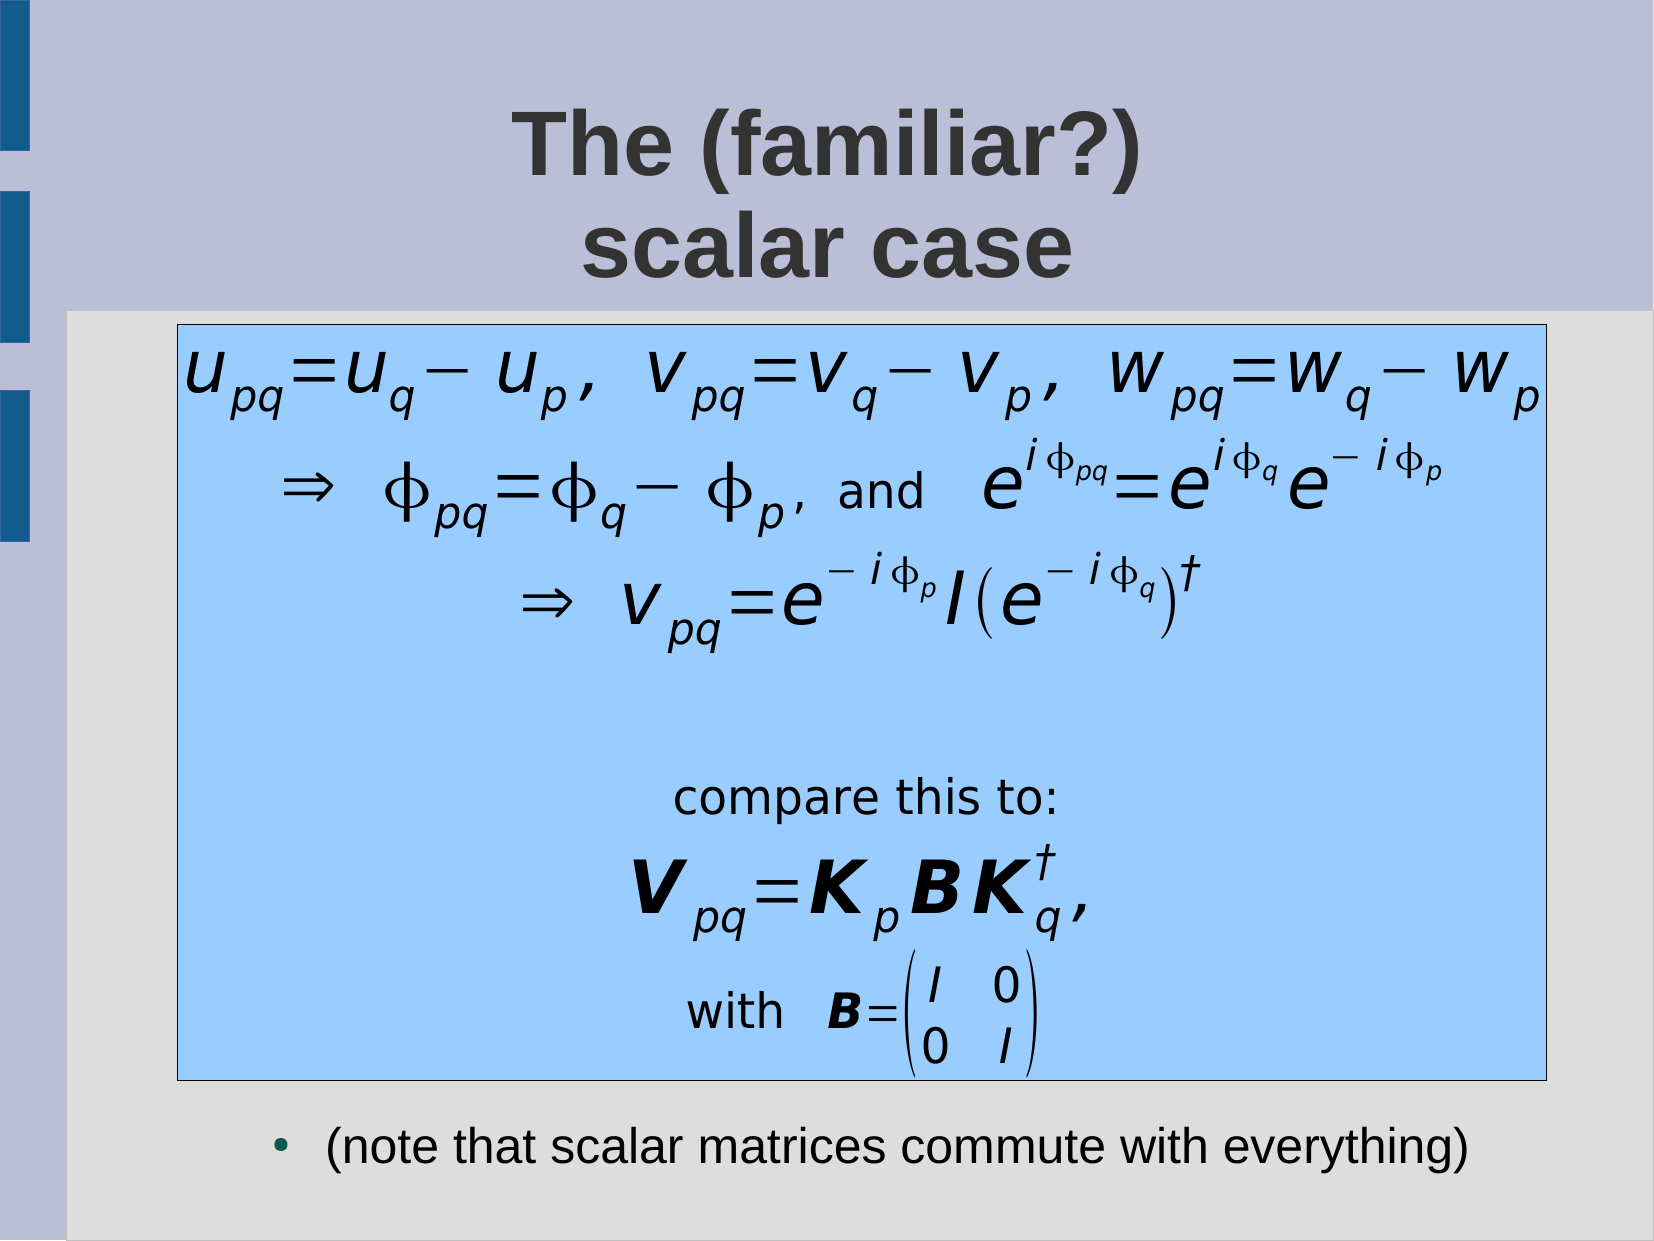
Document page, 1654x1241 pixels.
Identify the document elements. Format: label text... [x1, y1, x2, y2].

title The (familiar?) scalar case [121, 91, 1534, 299]
chart [177, 324, 1547, 1081]
list (note that scalar matrices commute with everything) [147, 1117, 1560, 1211]
